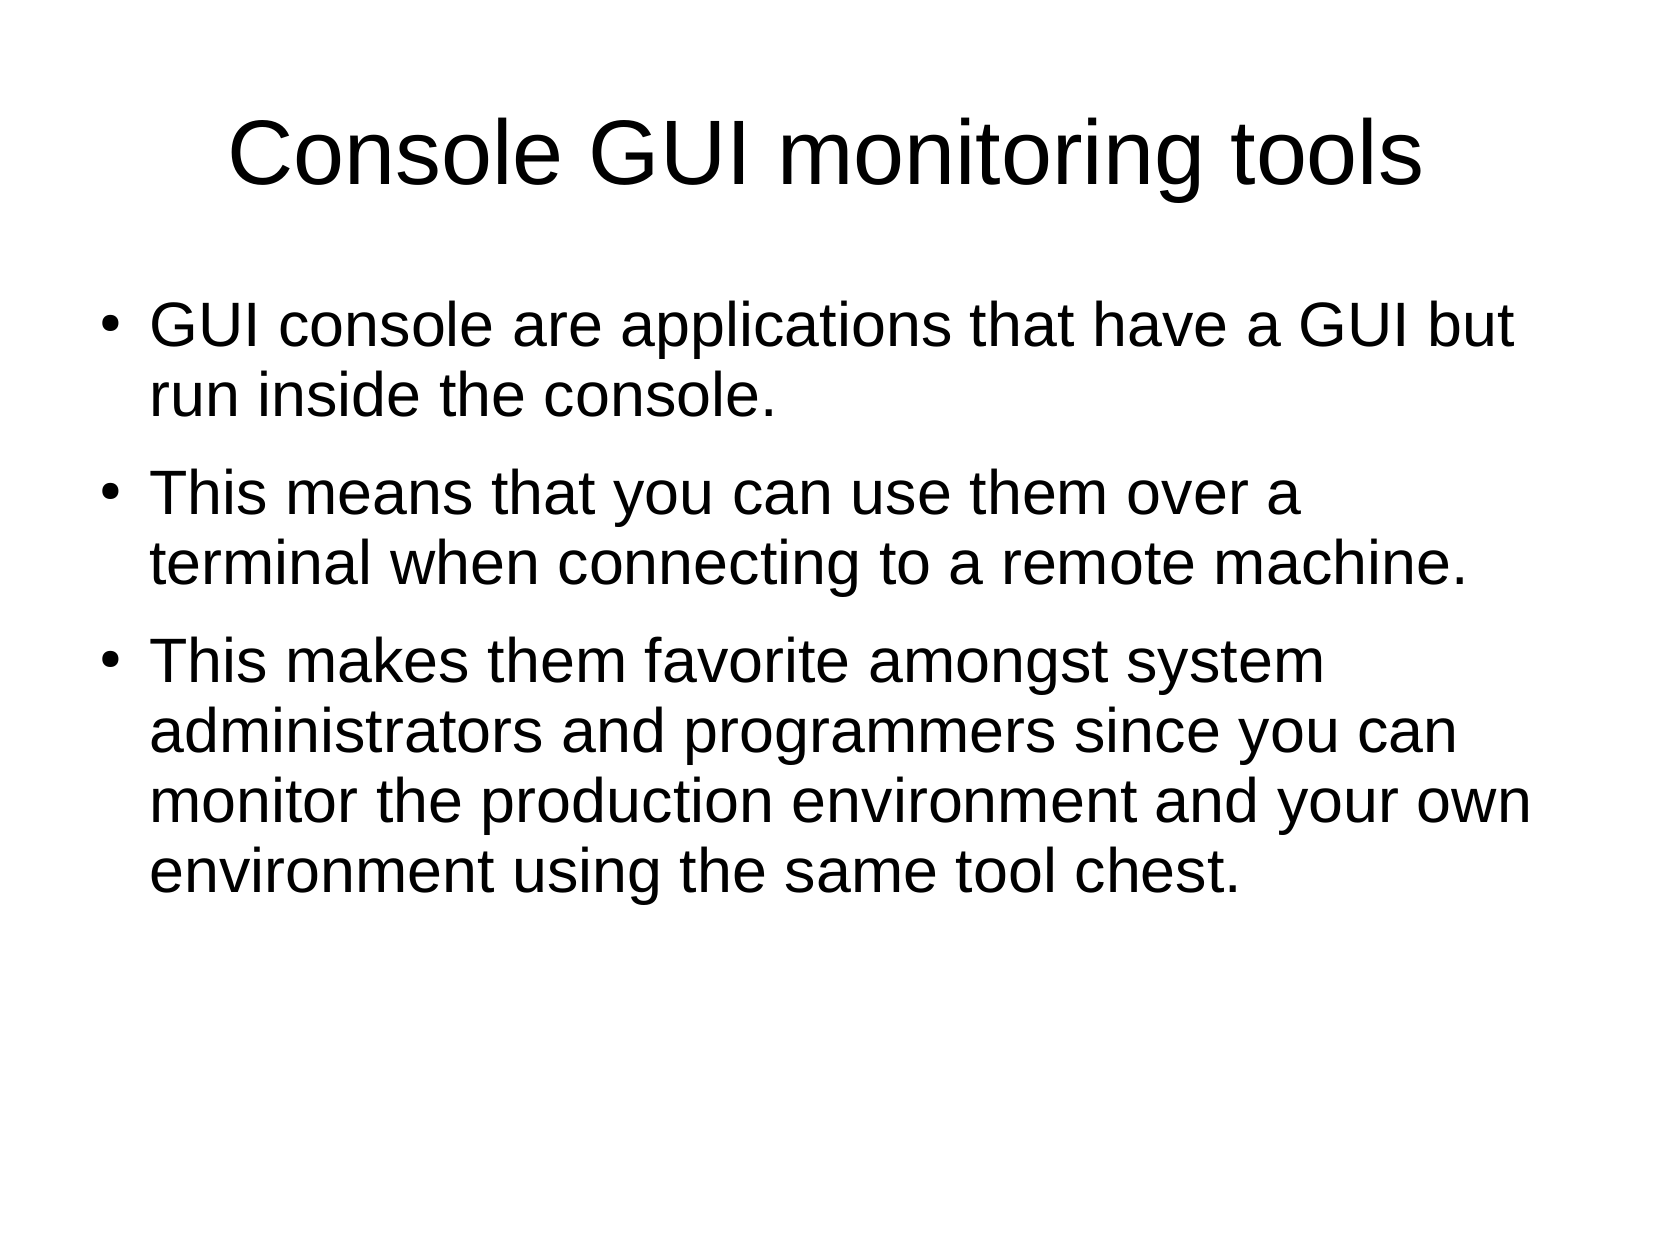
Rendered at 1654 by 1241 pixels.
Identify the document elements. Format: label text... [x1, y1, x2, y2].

title Console GUI monitoring tools [82, 49, 1571, 257]
list GUI console are applications that have a GUI but run inside the console. This means that you can use them over a terminal when connecting to a remote machine. This makes them favorite amongst system administrators and programmers since you can monitor the production environment and your own environment using the same tool chest. [82, 290, 1538, 1010]
